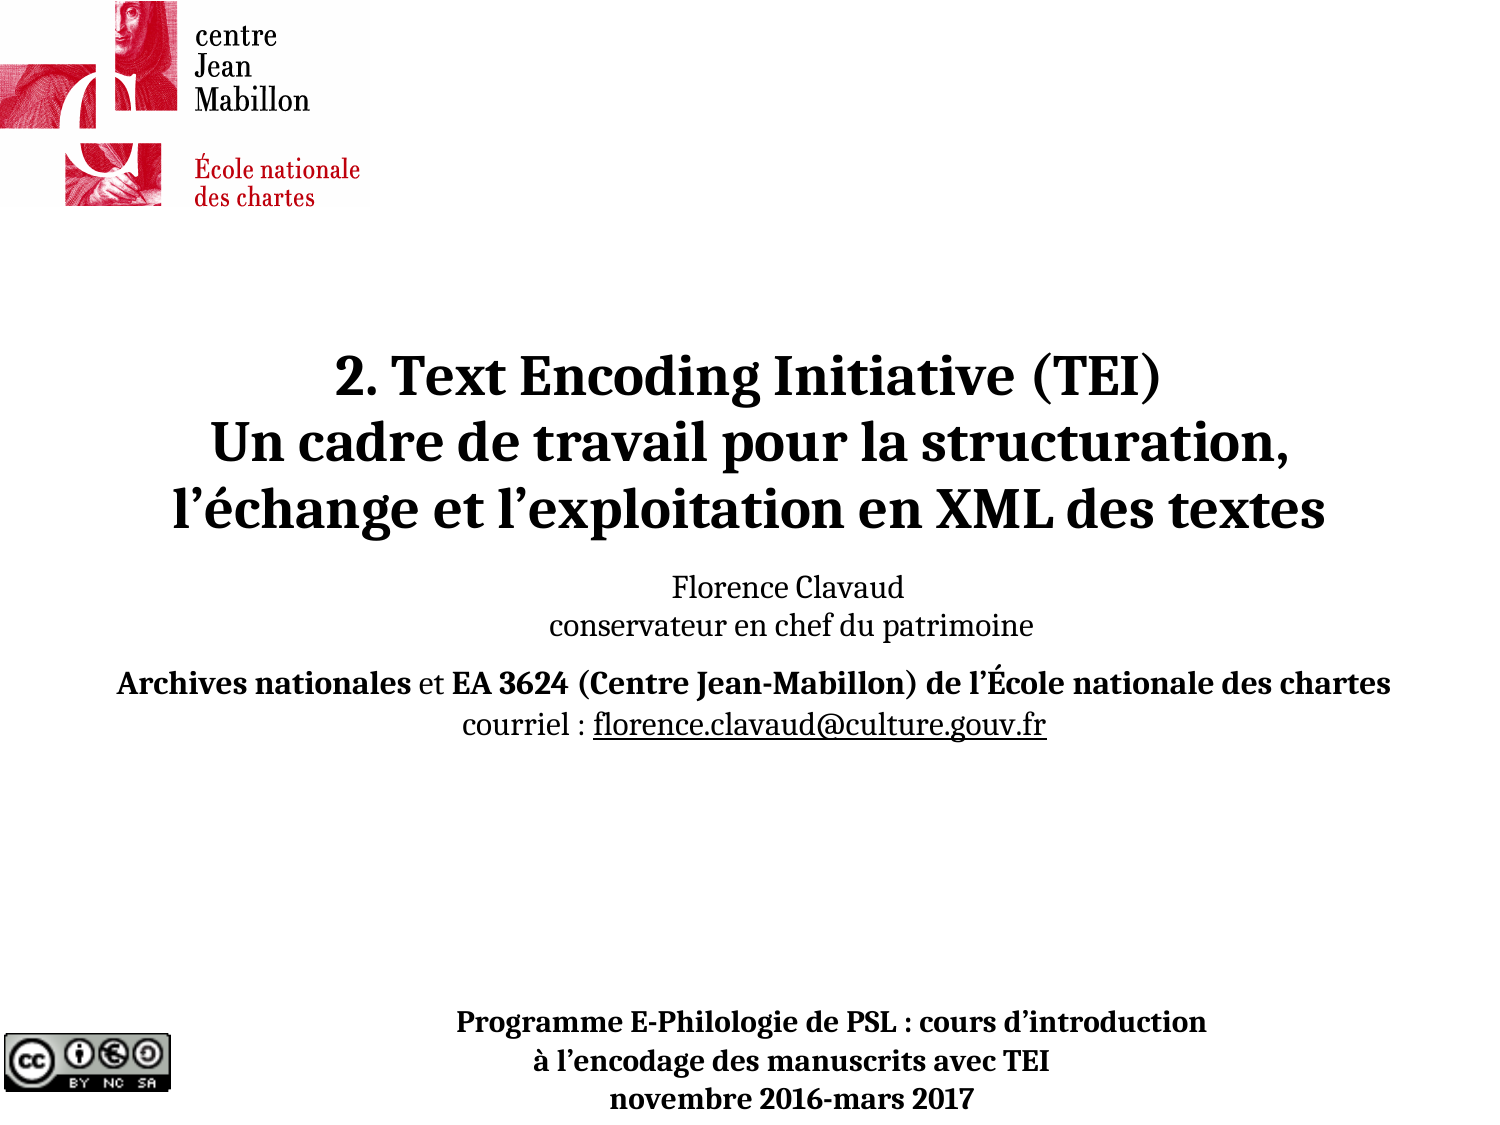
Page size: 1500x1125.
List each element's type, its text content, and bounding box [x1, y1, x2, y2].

subtitle Florence Clavaud conservateur en chef du patrimoine Archives nationales et EA 3624 (Centre Jean-Mabillon) de l’École nationale des chartes courriel : florence.clavaud@culture.gouv.fr Programme E-Philologie de PSL : cours d’introduction à l’encodage des manuscrits avec TEI novembre 2016-mars 2017 [8, 561, 1500, 1125]
picture [4, 1033, 171, 1093]
title 2. Text Encoding Initiative (TEI) Un cadre de travail pour la structuration, l’échange et l’exploitation en XML des textes [0, 324, 1500, 562]
picture [0, 0, 370, 207]
